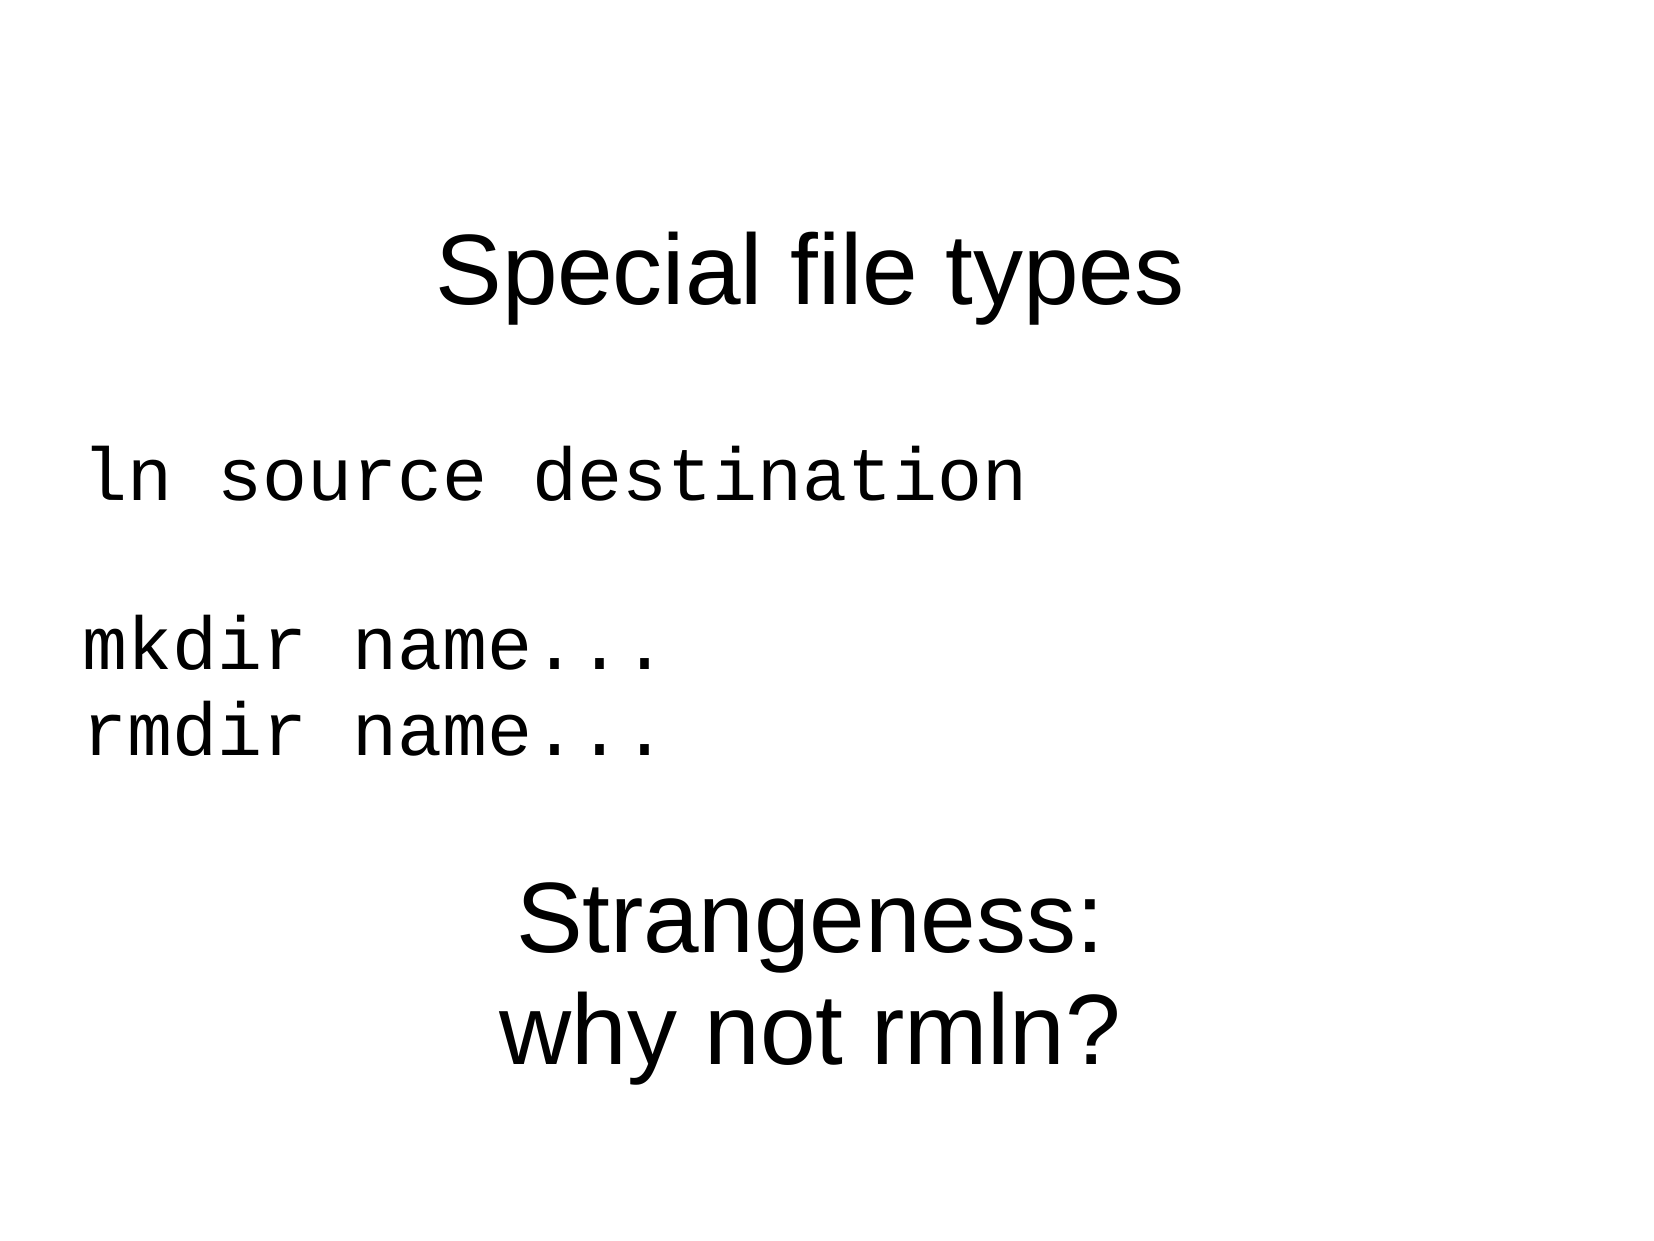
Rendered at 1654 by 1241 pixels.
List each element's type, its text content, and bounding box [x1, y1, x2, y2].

text_box Special file types ln source destination mkdir name... rmdir name... Strangeness: why not rmln? [82, 213, 1538, 1086]
